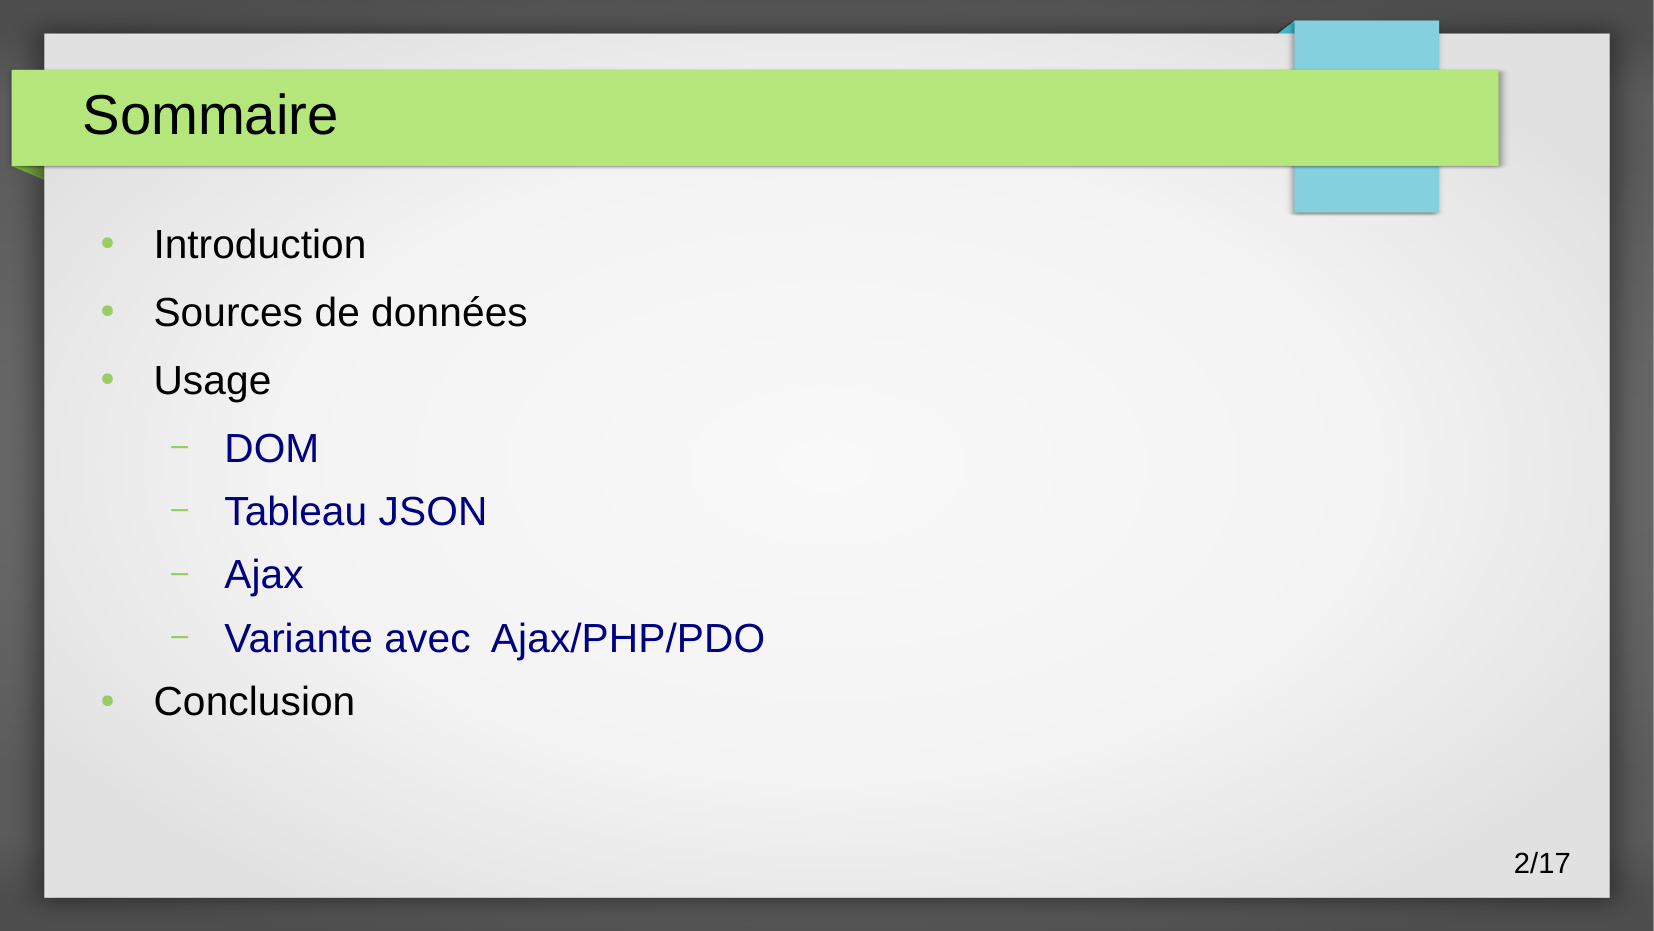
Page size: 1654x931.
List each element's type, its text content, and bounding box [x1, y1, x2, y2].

list Introduction Sources de données Usage DOM Tableau JSON Ajax Variante avec Ajax/PHP/PDO Conclusion [82, 221, 1571, 761]
title Sommaire [82, 70, 1264, 160]
picture [0, 0, 1654, 931]
